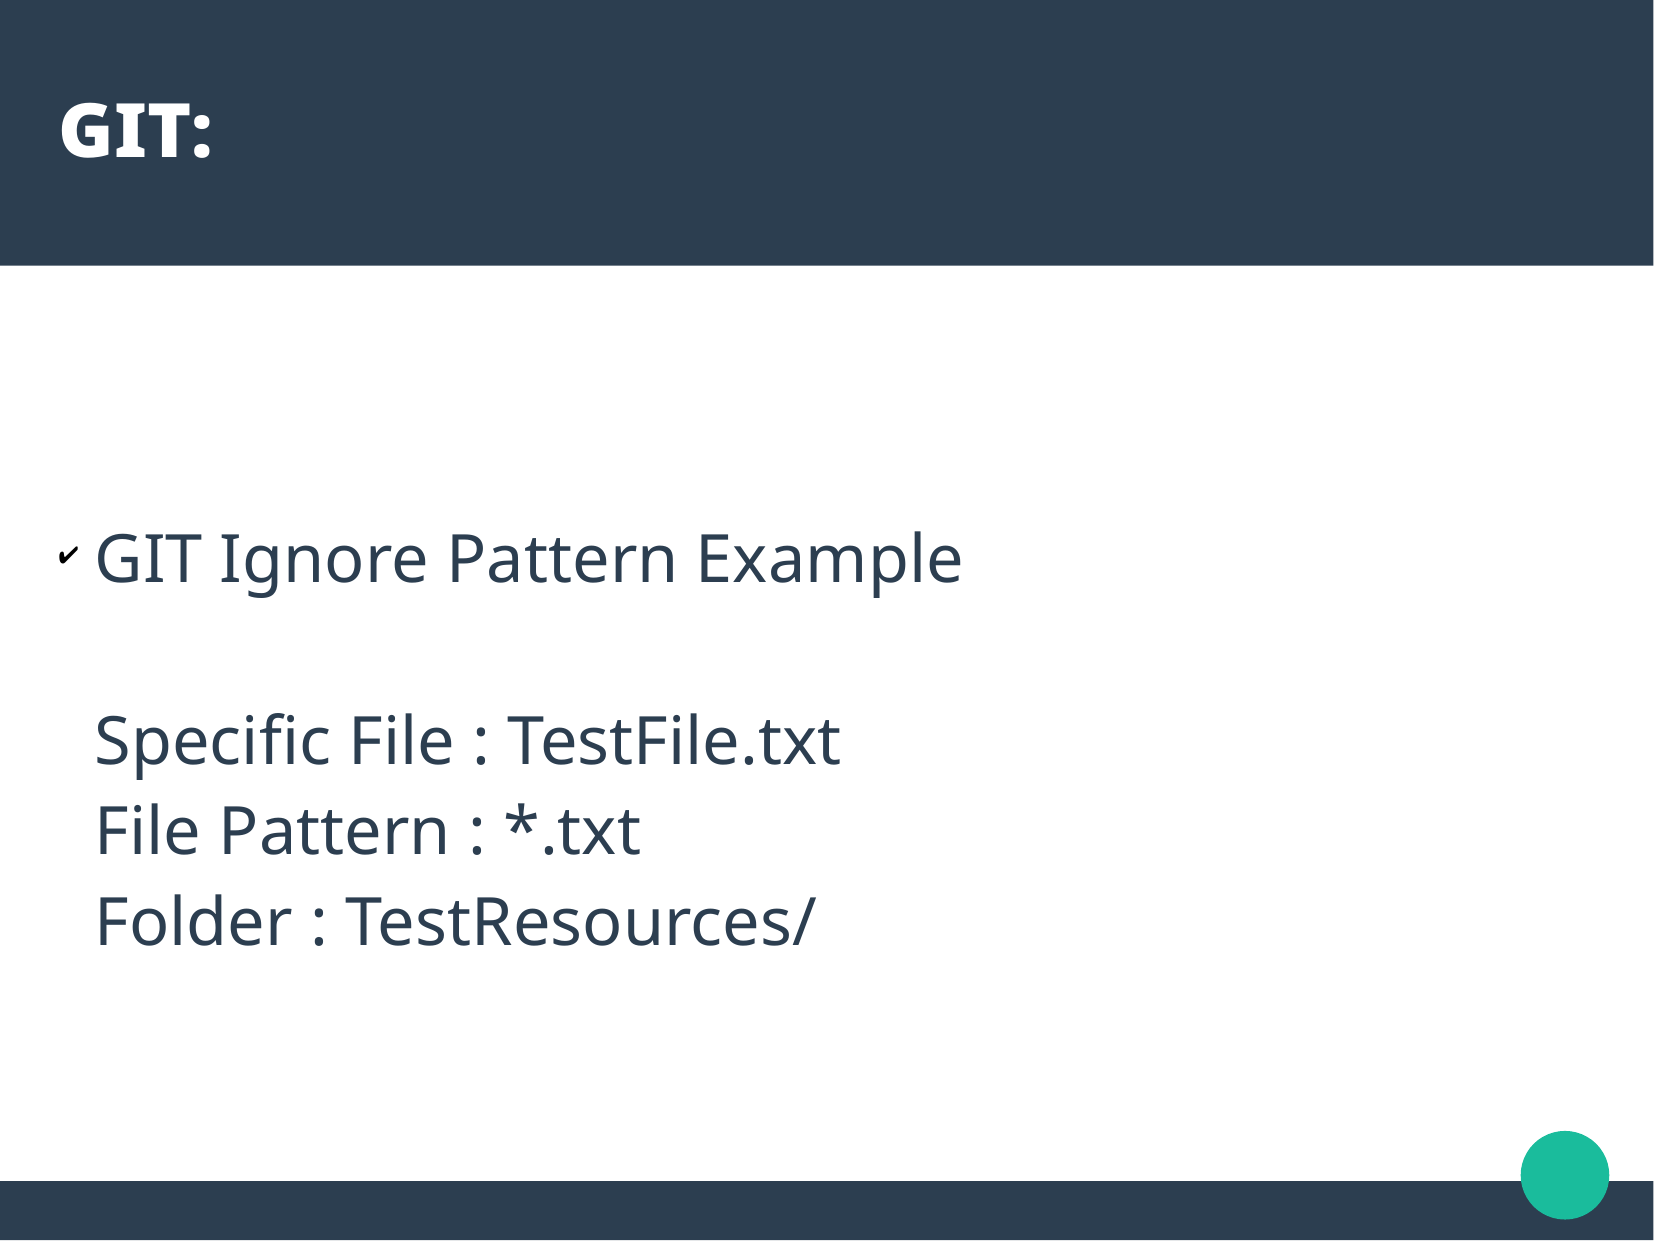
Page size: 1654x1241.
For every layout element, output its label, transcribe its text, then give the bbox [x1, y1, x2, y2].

title GIT: [59, 40, 1595, 216]
subtitle GIT Ignore Pattern Example Specific File : TestFile.txt File Pattern : *.txt Folder : TestResources/ [59, 271, 1595, 1205]
